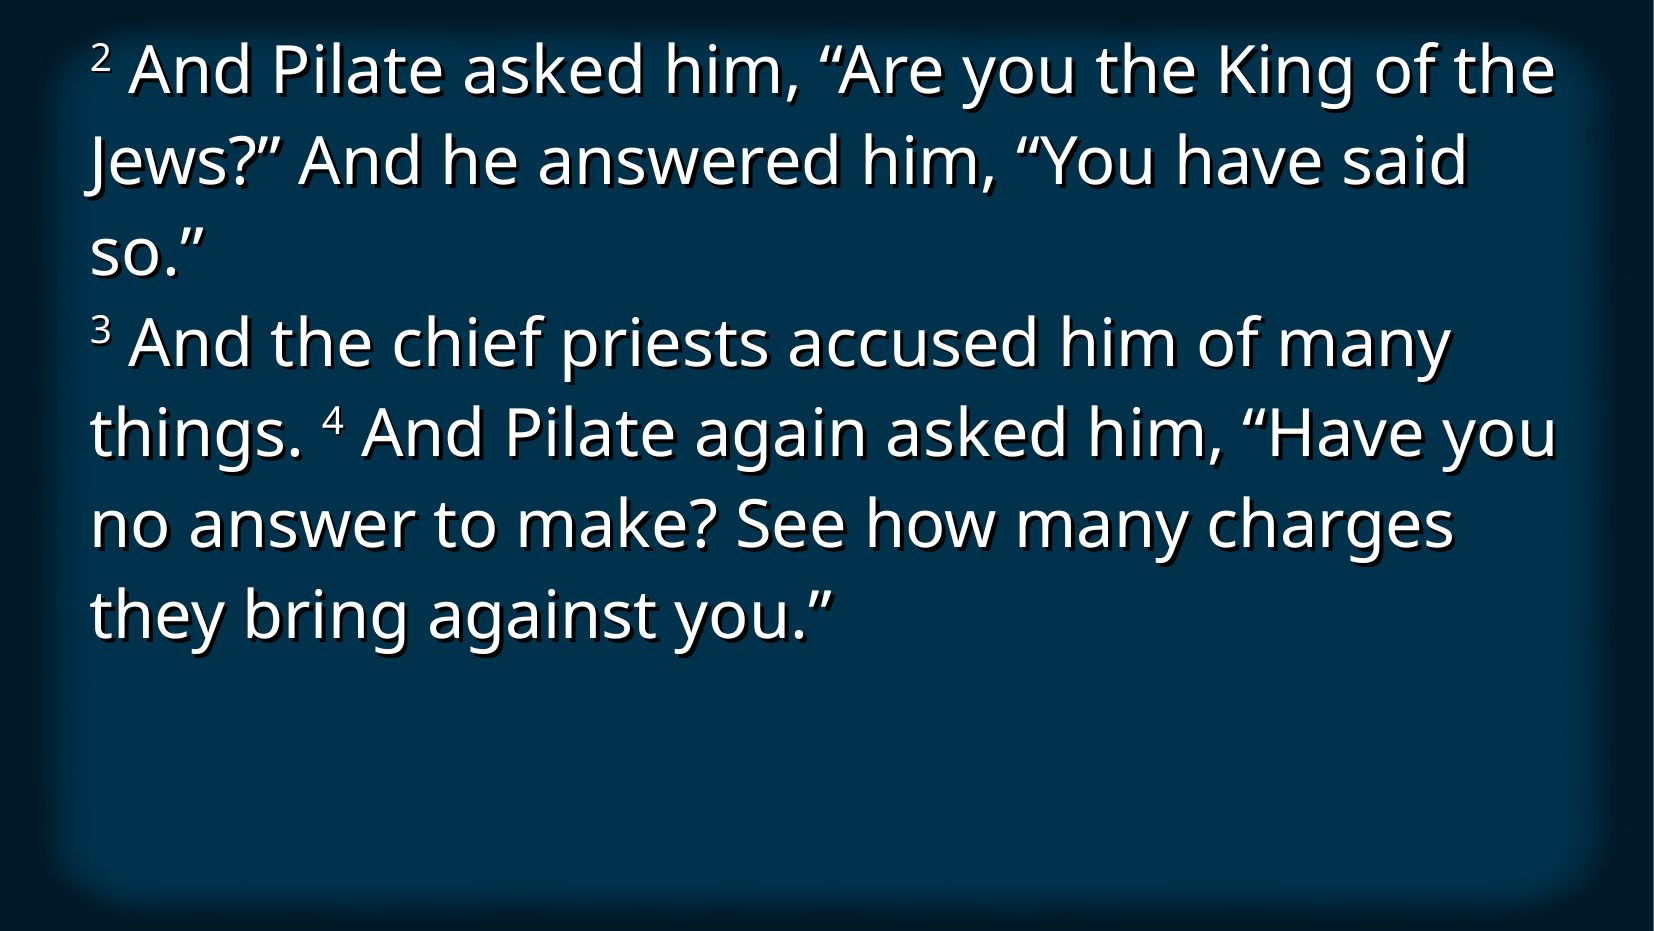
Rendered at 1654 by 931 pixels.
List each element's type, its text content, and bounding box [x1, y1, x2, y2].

picture [0, 0, 1654, 931]
text_box 2 And Pilate asked him, “Are you the King of the Jews?” And he answered him, “You have said so.” 3 And the chief priests accused him of many things. 4 And Pilate again asked him, “Have you no answer to make? See how many charges they bring against you.” [75, 15, 1576, 563]
